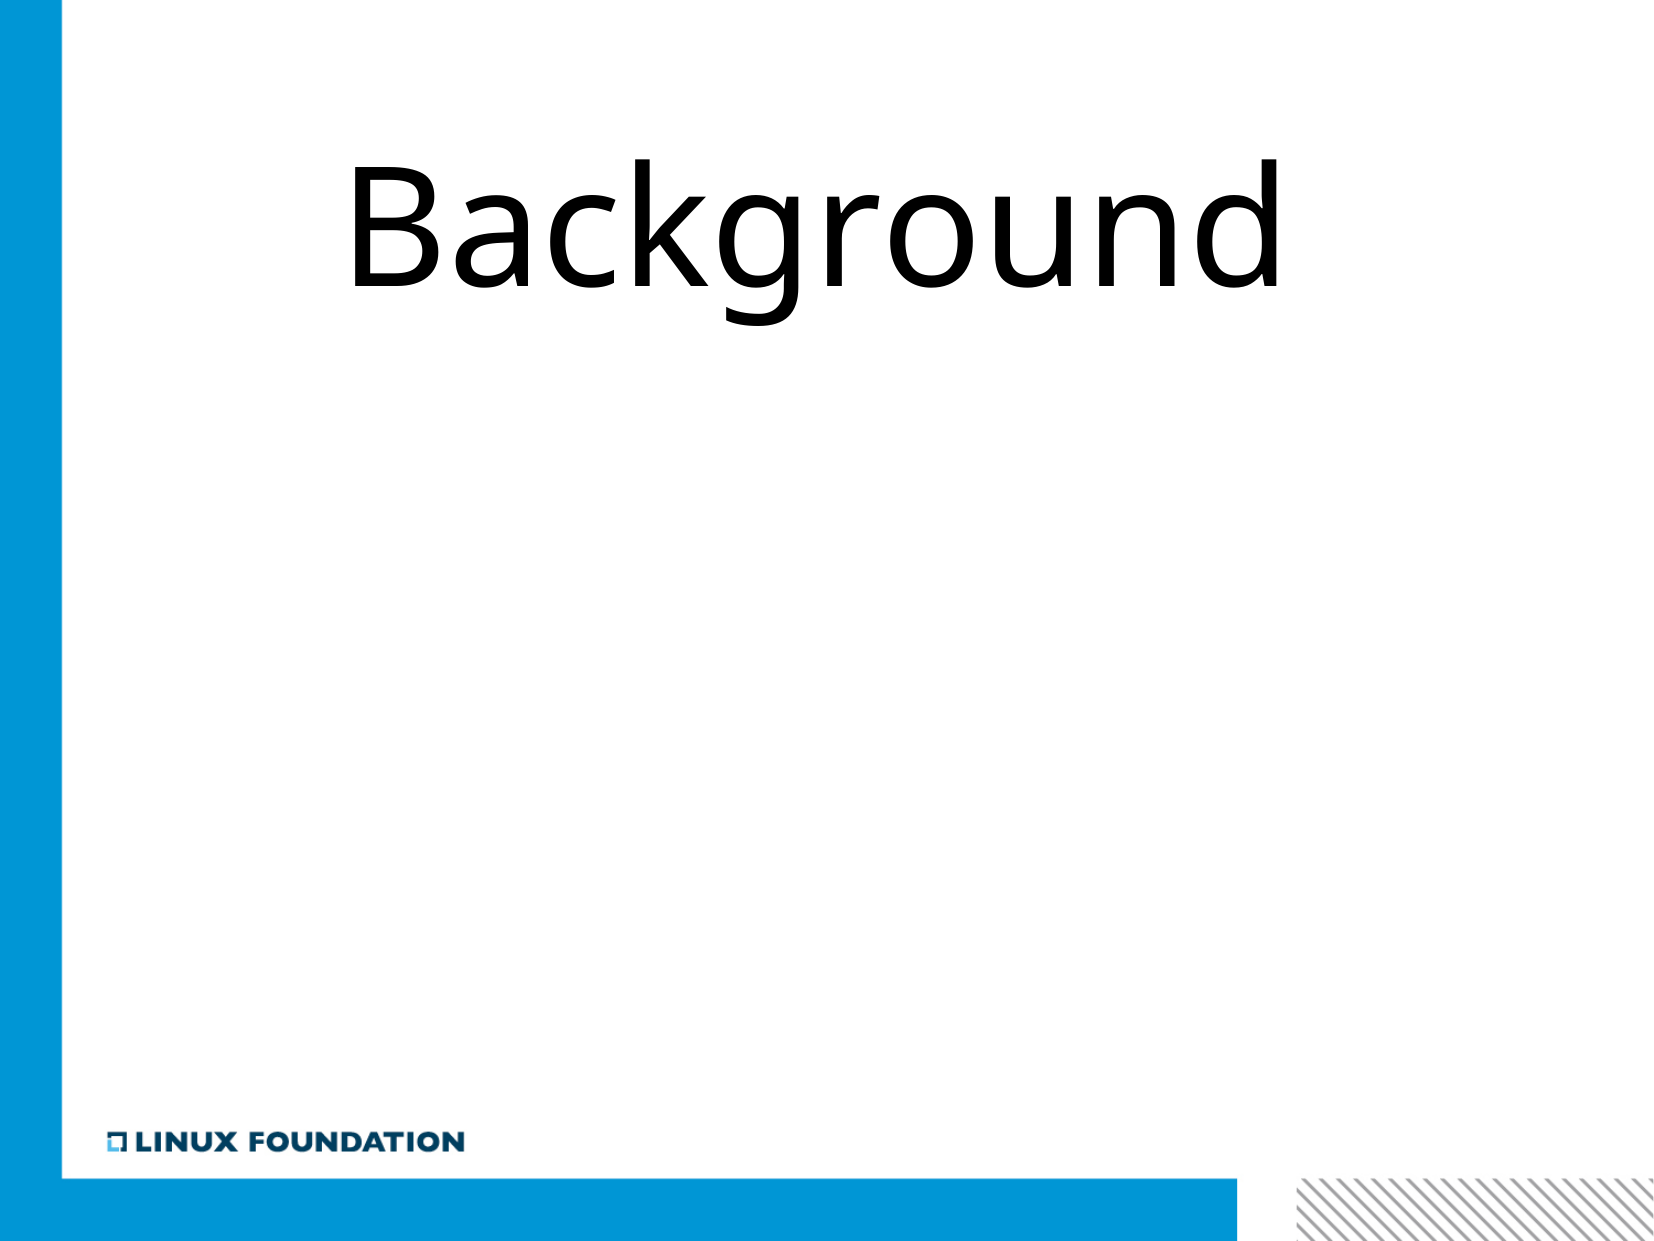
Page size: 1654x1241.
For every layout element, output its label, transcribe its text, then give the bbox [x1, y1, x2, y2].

picture [62, 0, 1654, 1241]
text_box Background [325, 100, 1329, 476]
